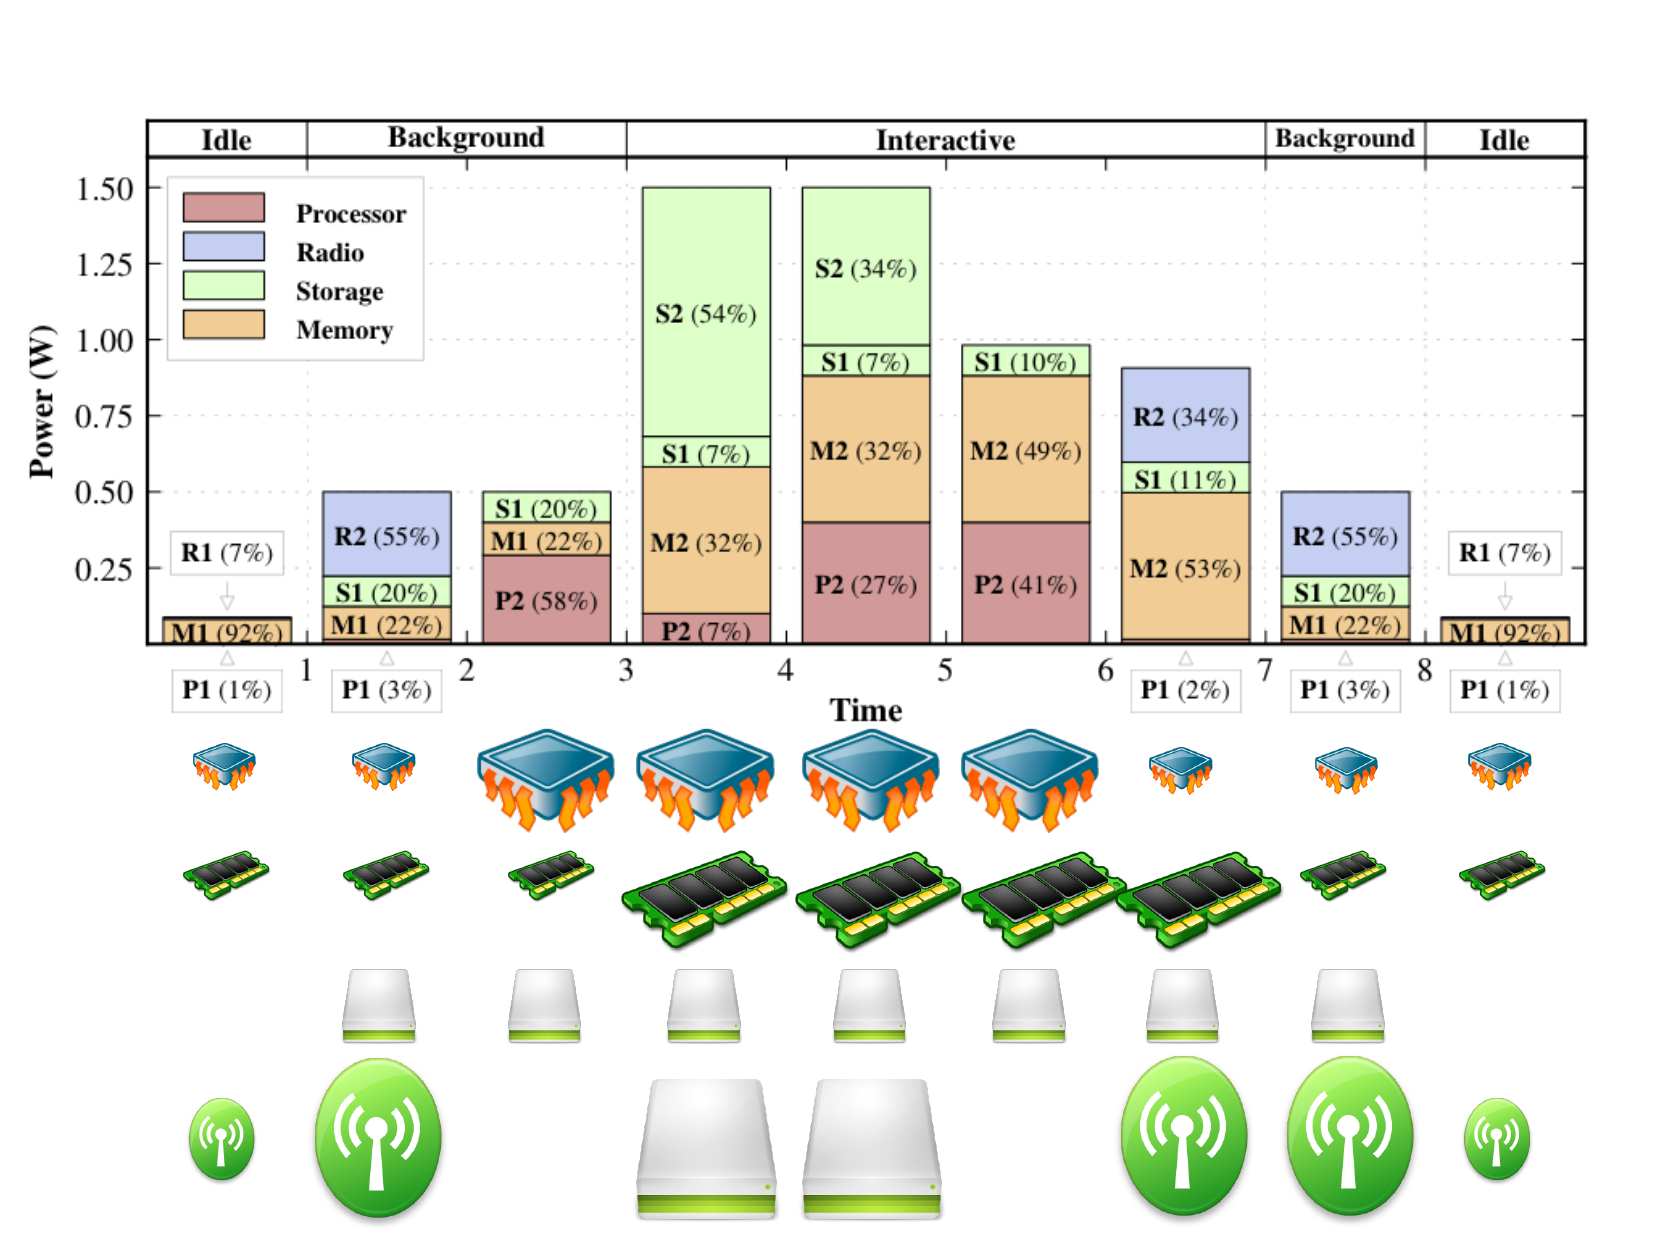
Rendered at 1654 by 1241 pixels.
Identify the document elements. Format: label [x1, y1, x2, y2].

picture [796, 1073, 948, 1225]
picture [505, 966, 584, 1046]
picture [1461, 728, 1538, 805]
picture [22, 118, 1595, 1046]
picture [1297, 830, 1390, 924]
picture [177, 1096, 268, 1187]
picture [186, 728, 262, 805]
picture [1308, 732, 1384, 809]
picture [339, 966, 419, 1046]
picture [630, 1073, 783, 1225]
picture [180, 830, 273, 924]
picture [1452, 1096, 1544, 1187]
picture [1142, 732, 1219, 809]
picture [340, 830, 433, 924]
picture [1308, 966, 1388, 1046]
picture [345, 728, 422, 805]
picture [291, 1054, 468, 1231]
picture [1097, 1052, 1440, 1229]
picture [1456, 830, 1549, 924]
